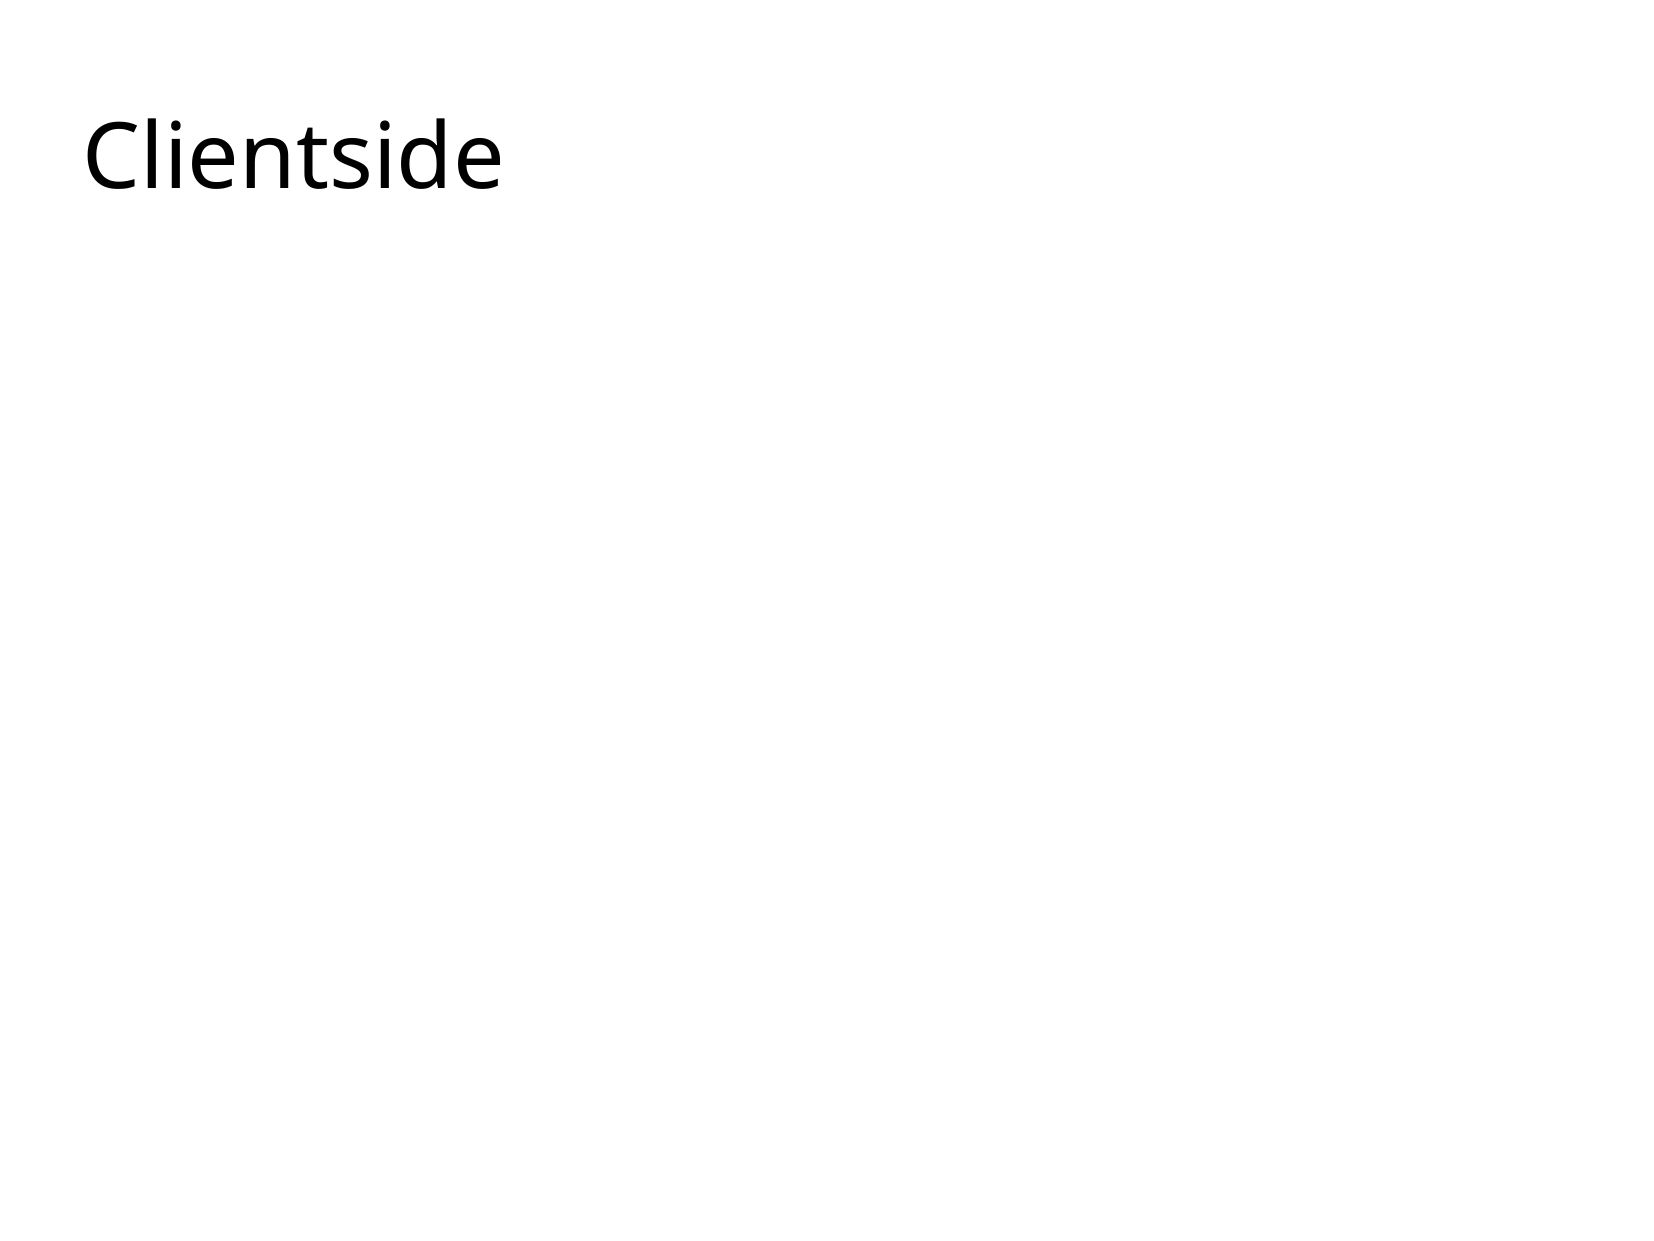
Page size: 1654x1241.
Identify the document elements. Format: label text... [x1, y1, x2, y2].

title Clientside [82, 49, 1571, 257]
